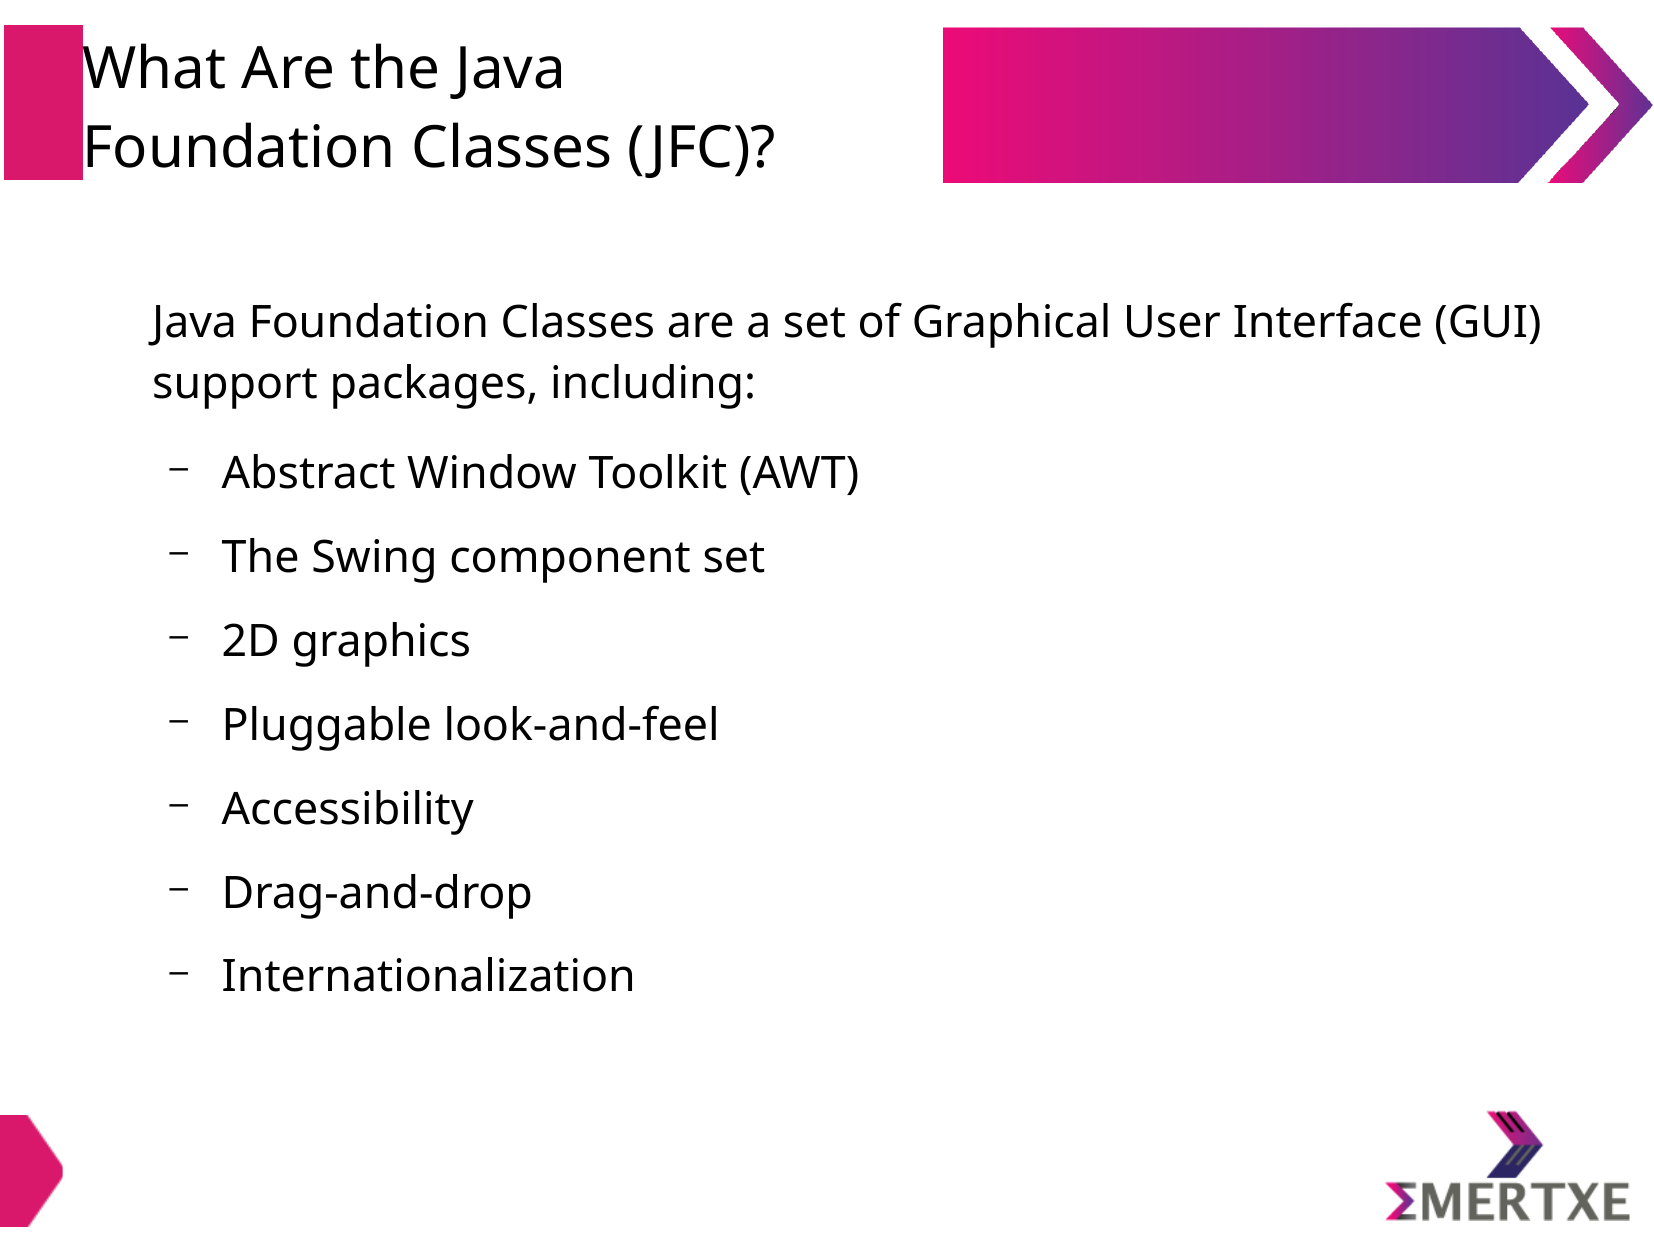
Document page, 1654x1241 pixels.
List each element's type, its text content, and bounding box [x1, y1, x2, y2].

list Java Foundation Classes are a set of Graphical User Interface (GUI) support packages, including: Abstract Window Toolkit (AWT) The Swing component set 2D graphics Pluggable look-and-feel Accessibility Drag-and-drop Internationalization [82, 290, 1571, 1010]
title What Are the Java Foundation Classes (JFC)? [82, 2, 1571, 210]
picture [1385, 1107, 1631, 1221]
picture [1571, 27, 1653, 183]
